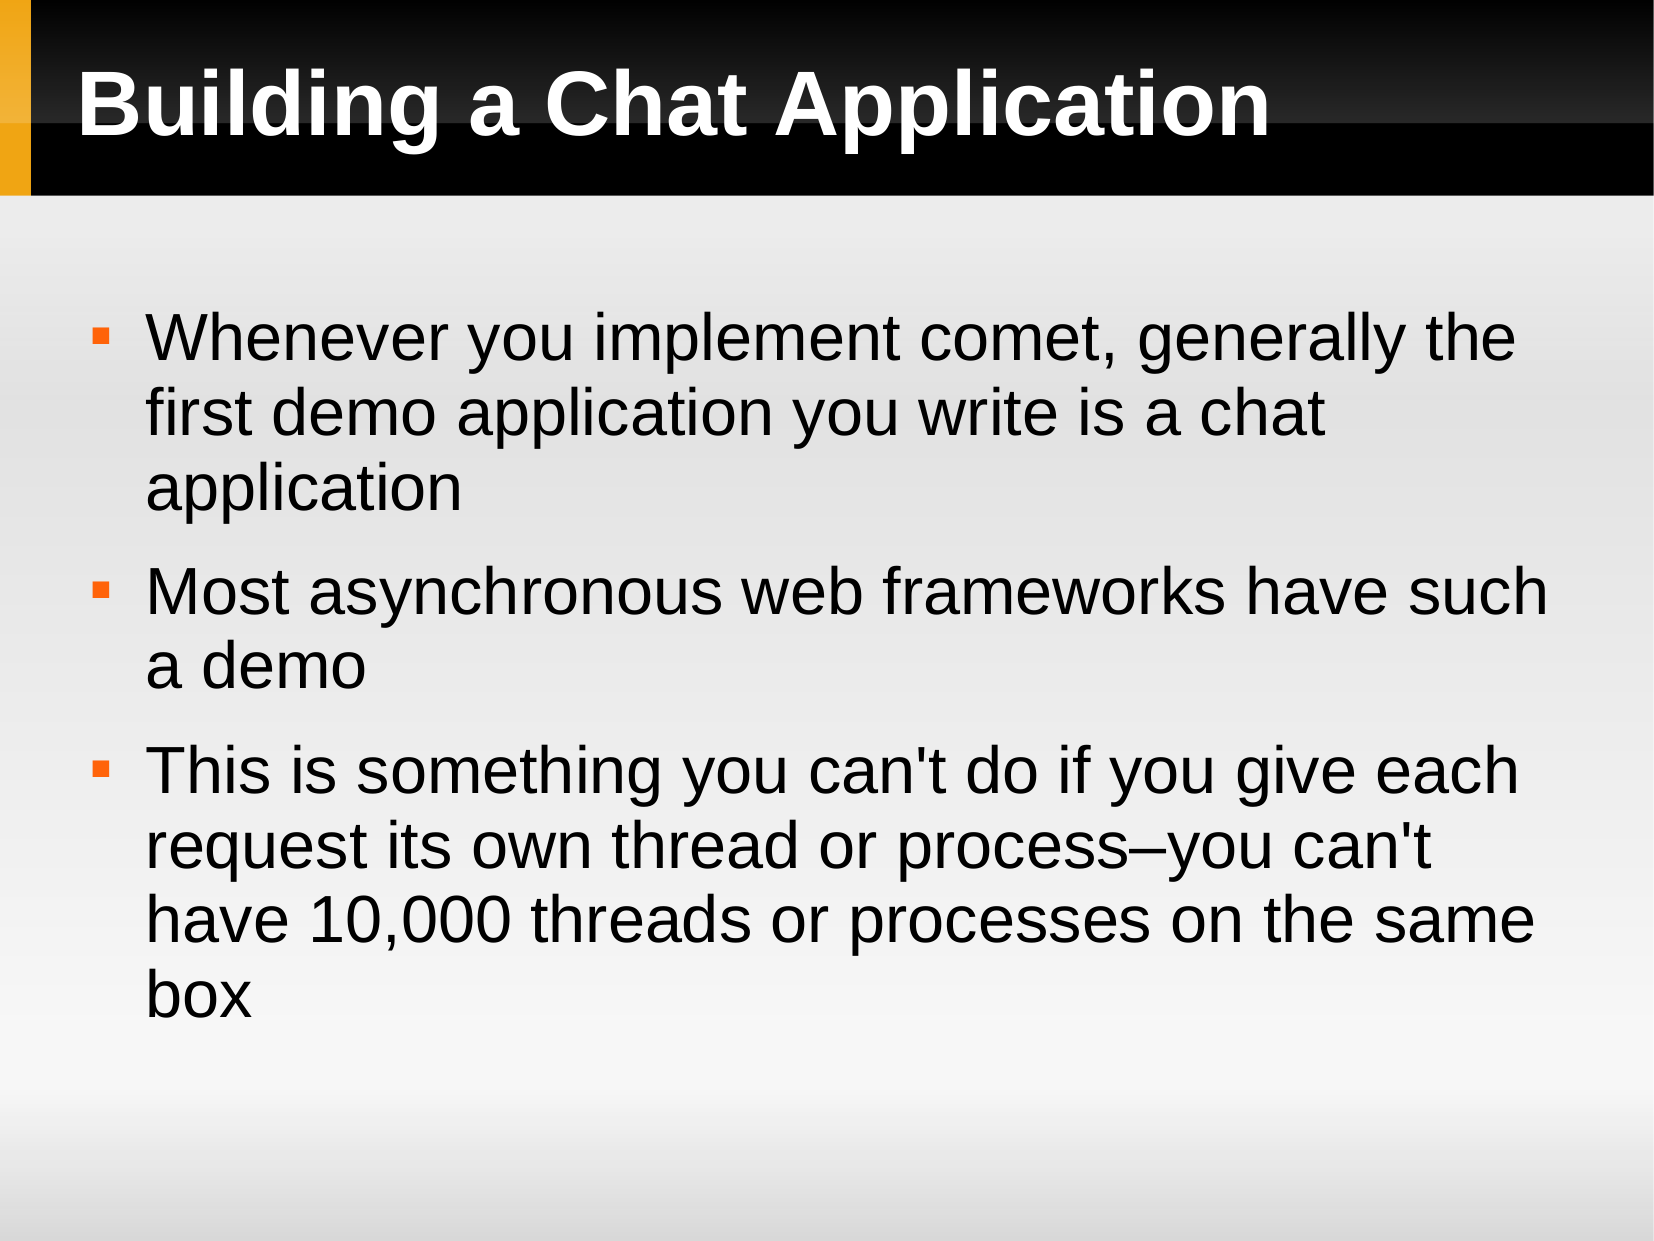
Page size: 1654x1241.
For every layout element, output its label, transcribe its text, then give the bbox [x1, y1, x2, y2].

list Whenever you implement comet, generally the first demo application you write is a chat application Most asynchronous web frameworks have such a demo This is something you can't do if you give each request its own thread or process–you can't have 10,000 threads or processes on the same box [75, 300, 1564, 1104]
title Building a Chat Application [76, 0, 1565, 208]
picture [0, 0, 1654, 1241]
